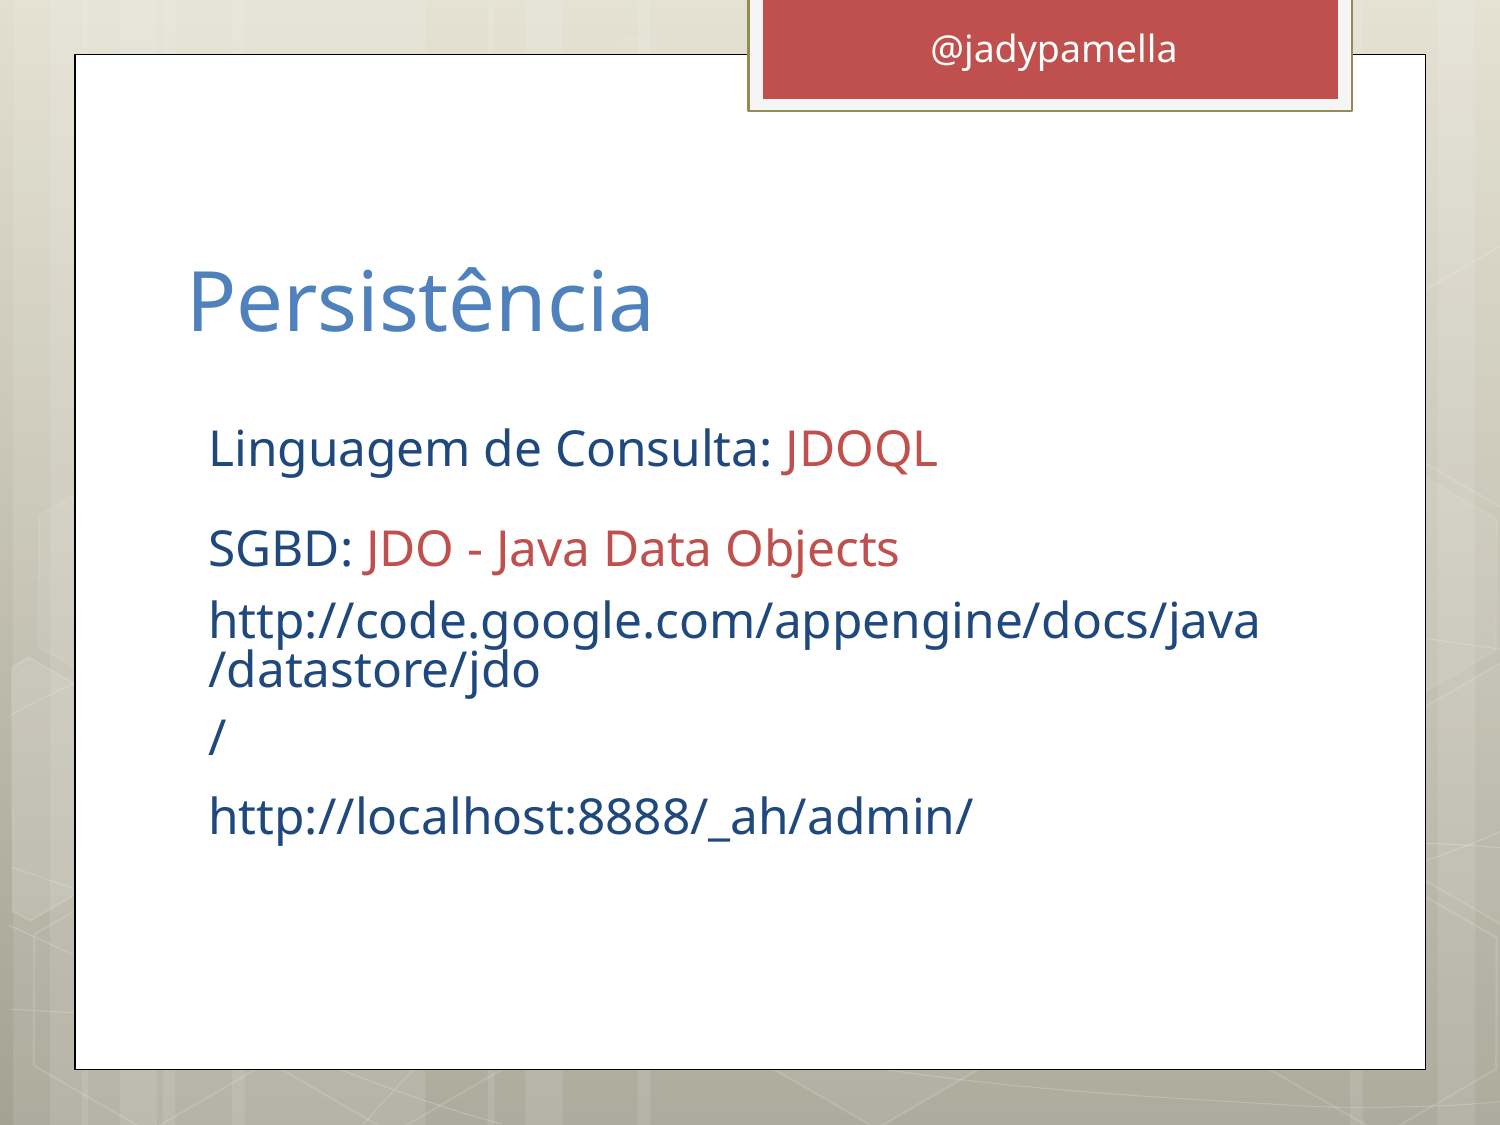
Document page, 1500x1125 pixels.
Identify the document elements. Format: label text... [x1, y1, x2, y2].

list Linguagem de Consulta: JDOQL SGBD: JDO - Java Data Objects http://code.google.com/appengine/docs/java/datastore/jdo/ http://localhost:8888/_ah/admin/ [171, 408, 1283, 815]
text_box @jadypamella [915, 17, 1211, 79]
title Persistência [171, 168, 1324, 357]
